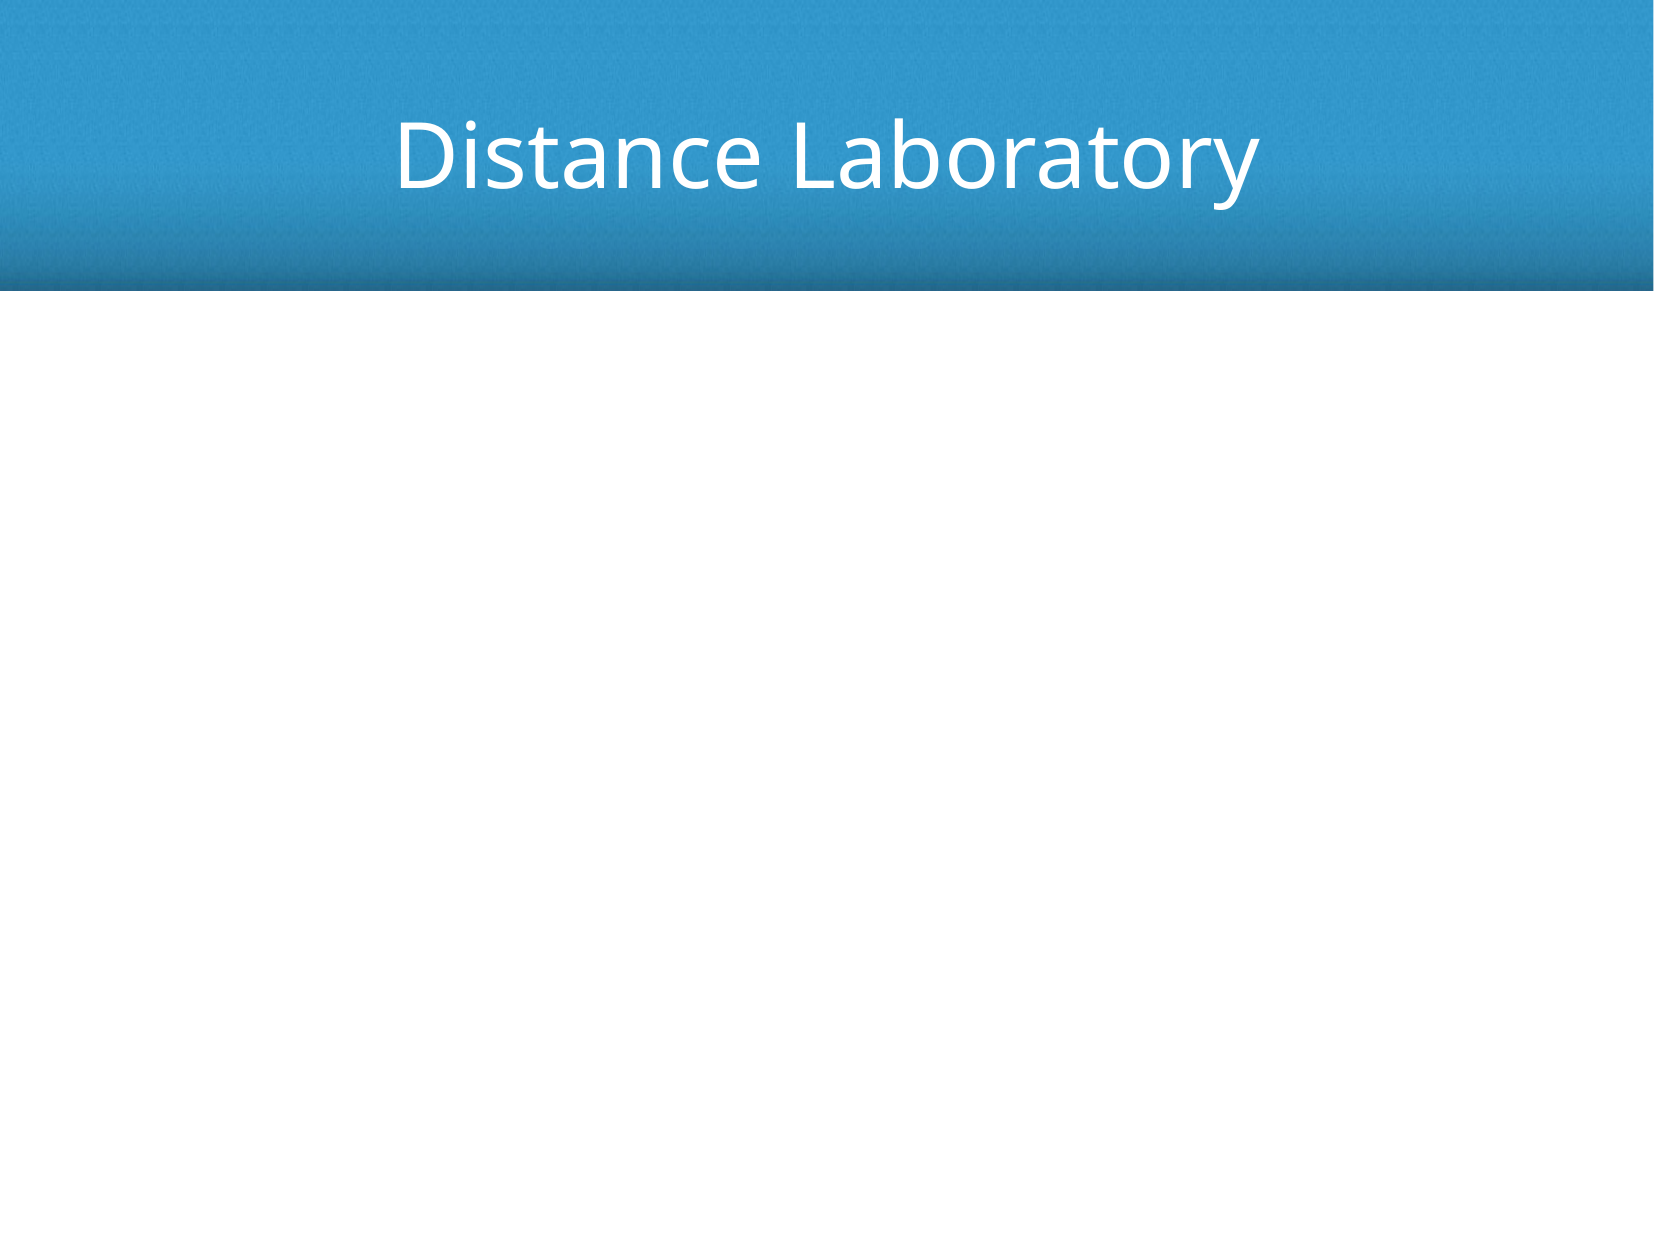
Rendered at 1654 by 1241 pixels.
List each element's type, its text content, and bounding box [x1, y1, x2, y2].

picture [0, 0, 1654, 291]
title Distance Laboratory [82, 49, 1571, 257]
